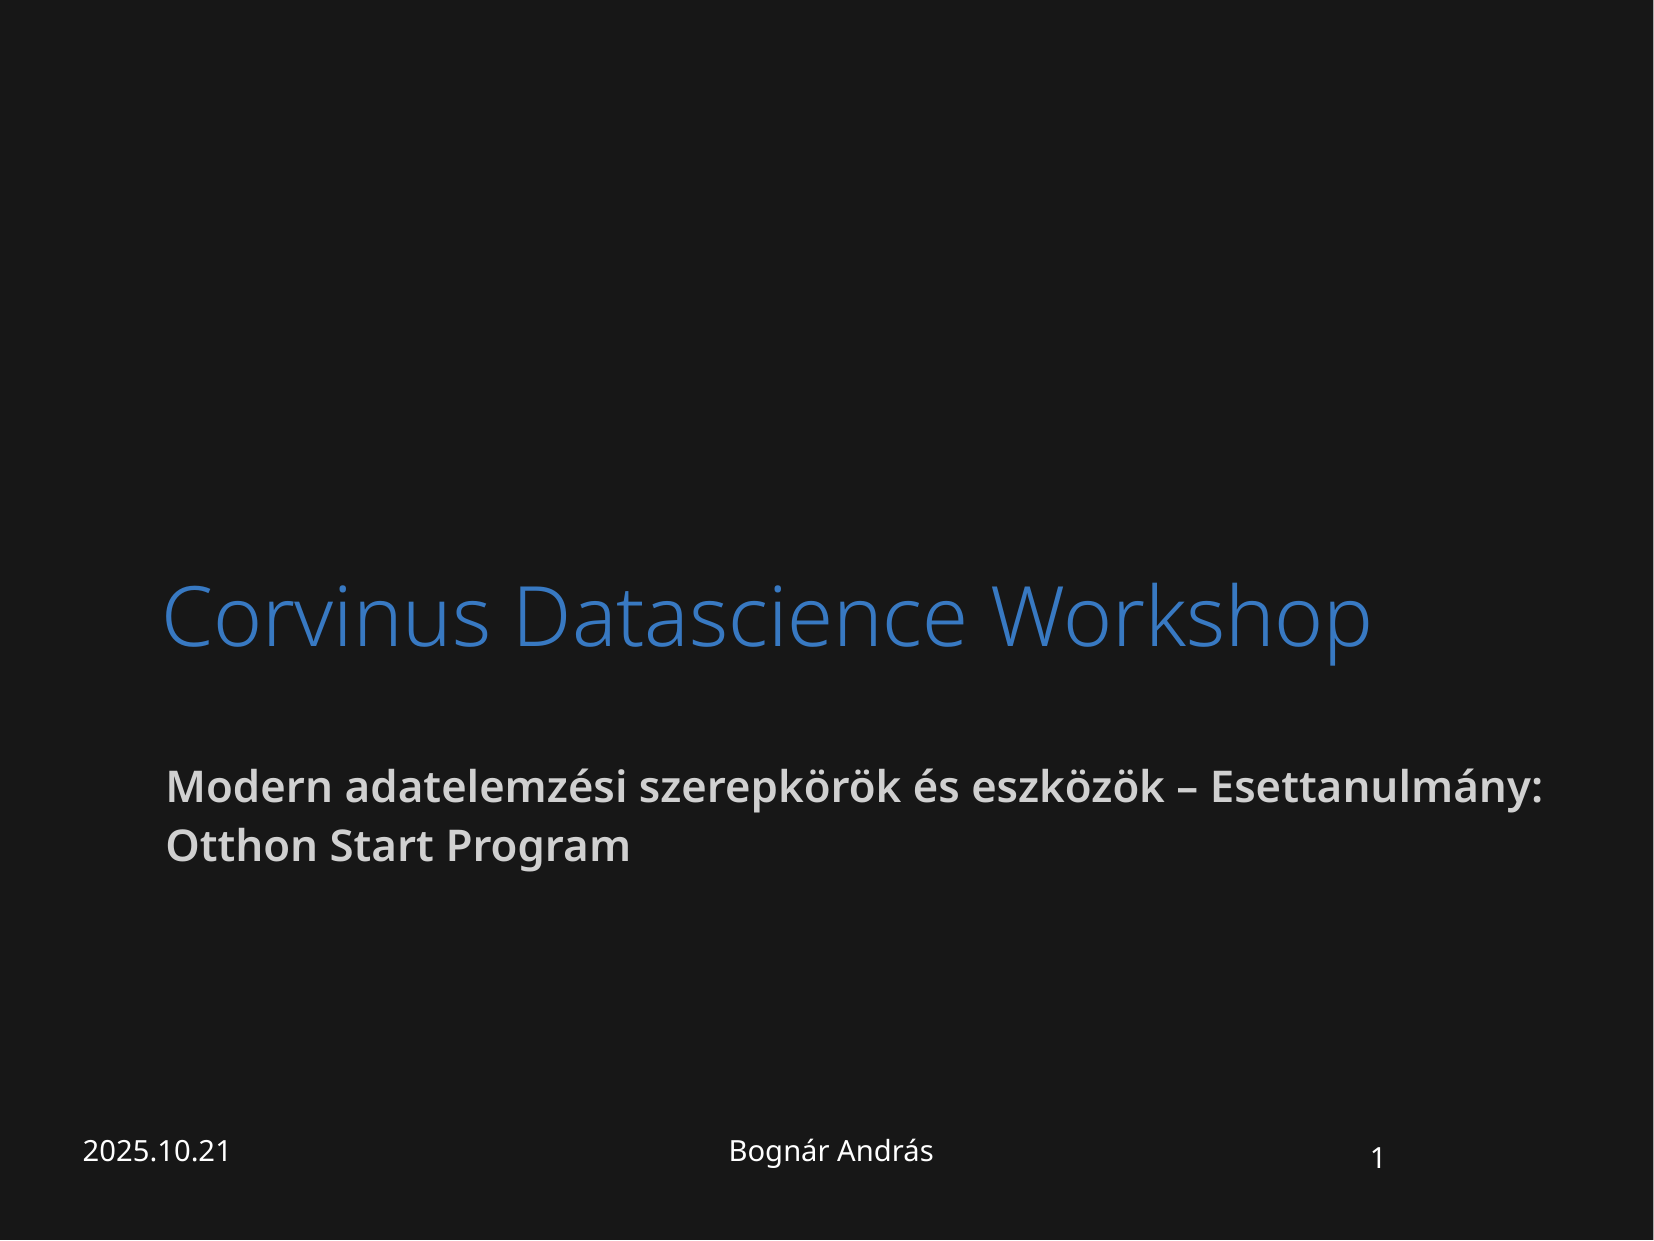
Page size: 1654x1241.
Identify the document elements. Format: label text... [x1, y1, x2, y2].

title Corvinus Datascience Workshop [161, 49, 1571, 672]
subtitle Modern adatelemzési szerepkörök és eszközök – Esettanulmány: Otthon Start Program [165, 755, 1573, 1102]
